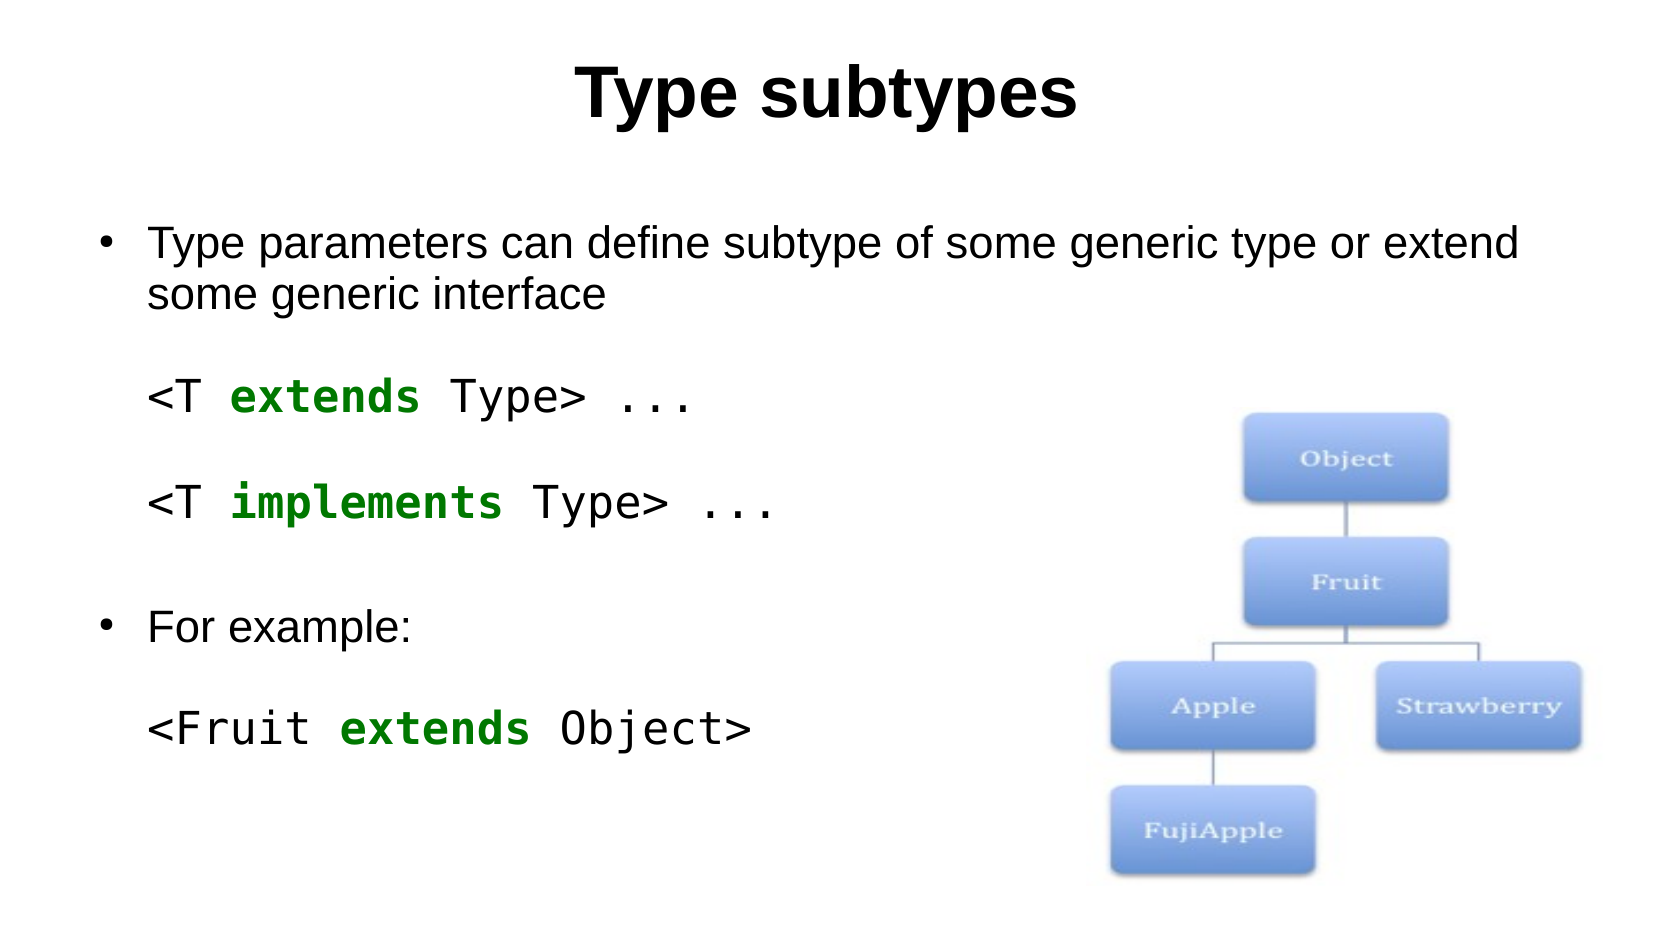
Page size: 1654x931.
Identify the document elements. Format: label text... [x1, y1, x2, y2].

picture [1086, 407, 1607, 886]
title Type subtypes [82, 37, 1571, 147]
list Type parameters can define subtype of some generic type or extend some generic interface <T extends Type> ... <T implements Type> ... For example: <Fruit extends Object> [82, 217, 1538, 758]
